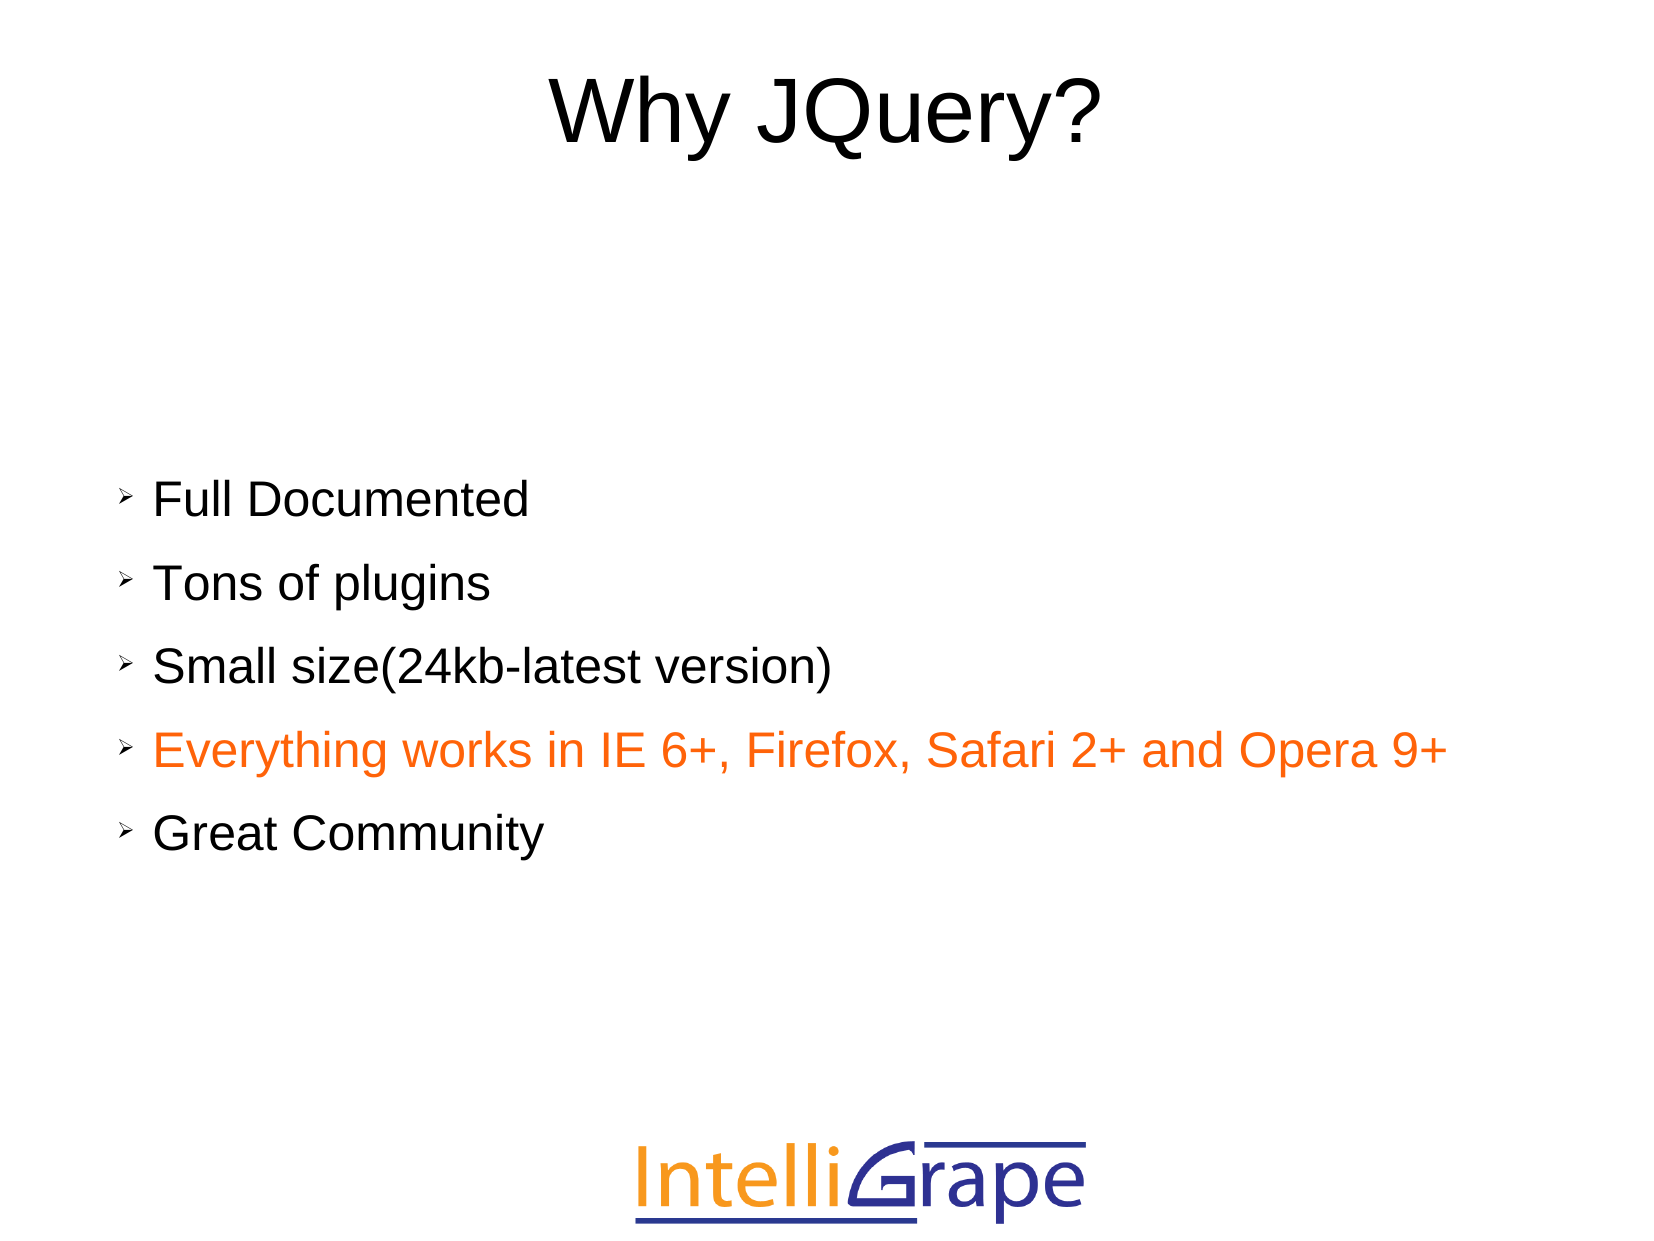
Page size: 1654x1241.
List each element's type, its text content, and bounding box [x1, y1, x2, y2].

subtitle Full Documented Tons of plugins Small size(24kb-latest version) Everything works in IE 6+, Firefox, Safari 2+ and Opera 9+ Great Community [82, 242, 1570, 1062]
picture [631, 1129, 1088, 1229]
title Why JQuery? [82, 8, 1570, 215]
